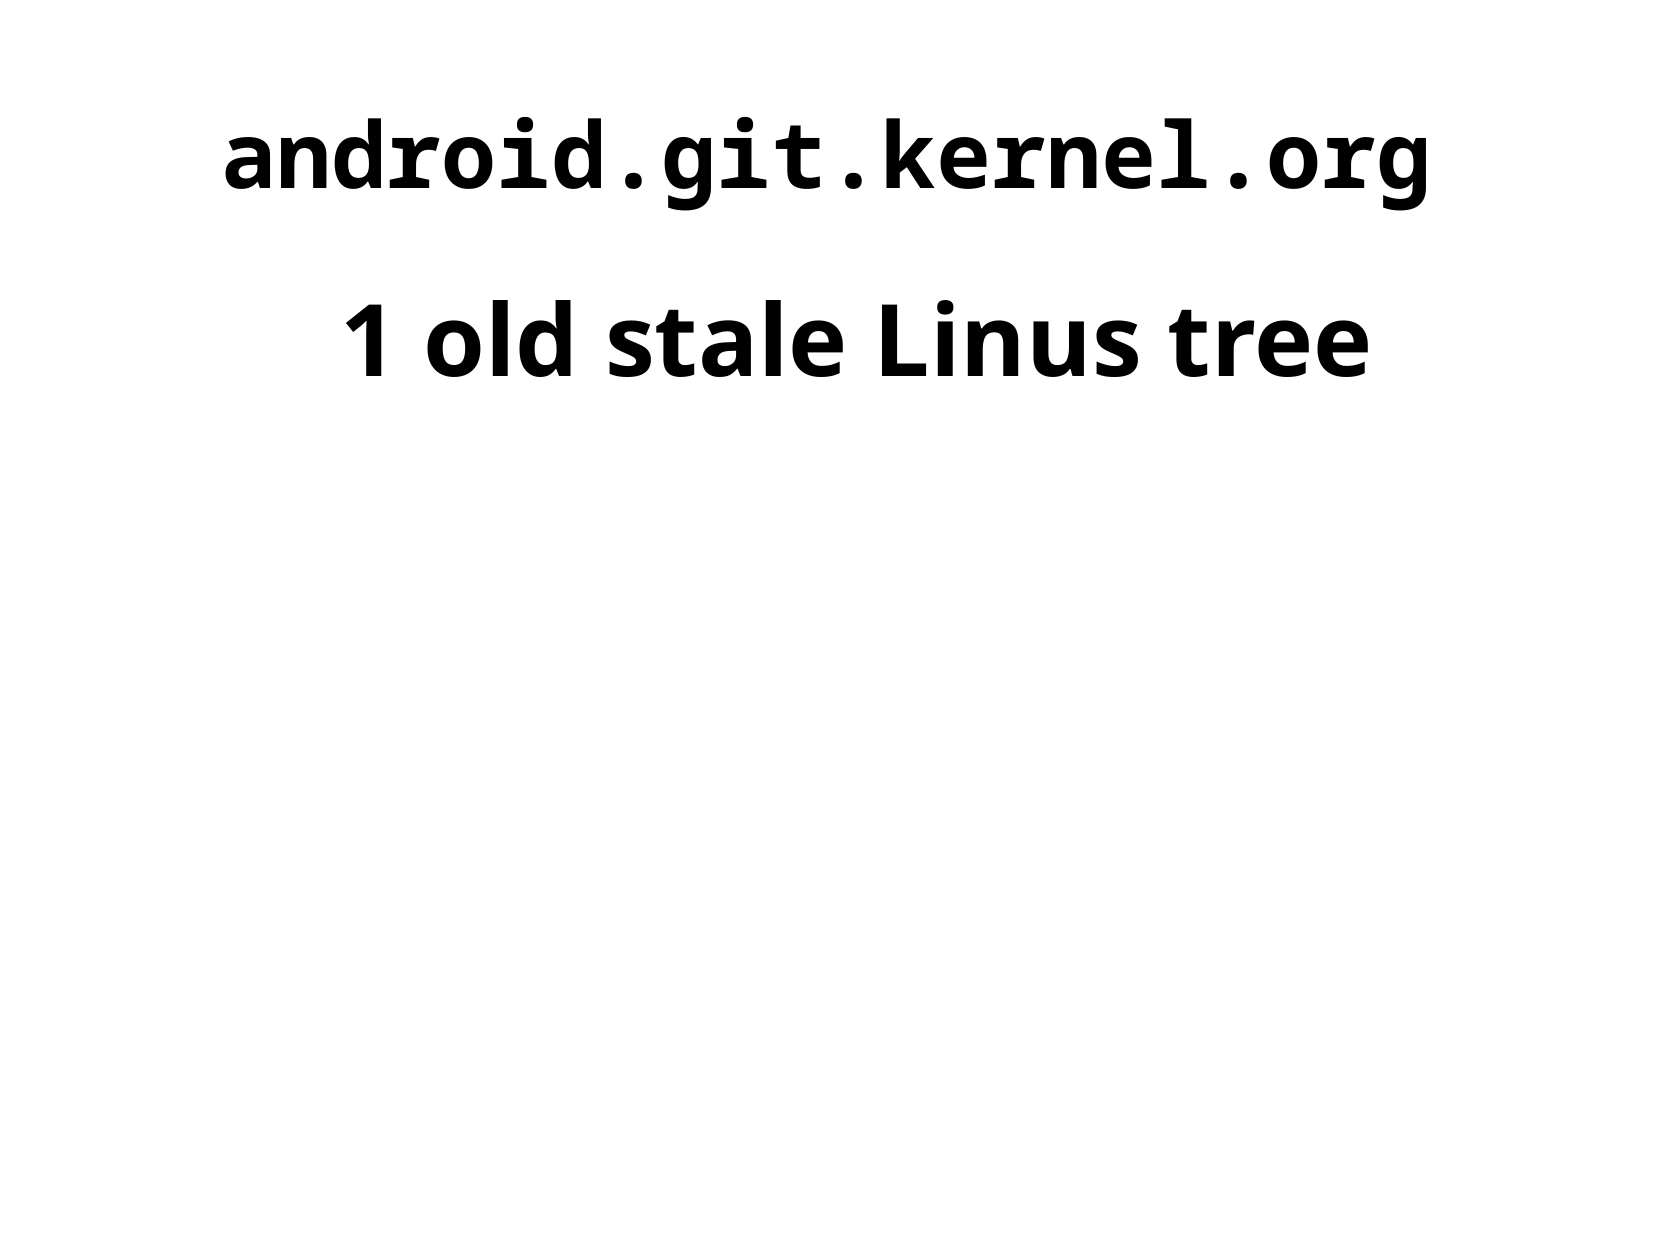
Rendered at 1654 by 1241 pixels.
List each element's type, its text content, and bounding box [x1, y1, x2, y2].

title android.git.kernel.org [82, 15, 1571, 291]
text_box 1 old stale Linus tree [325, 262, 1328, 398]
